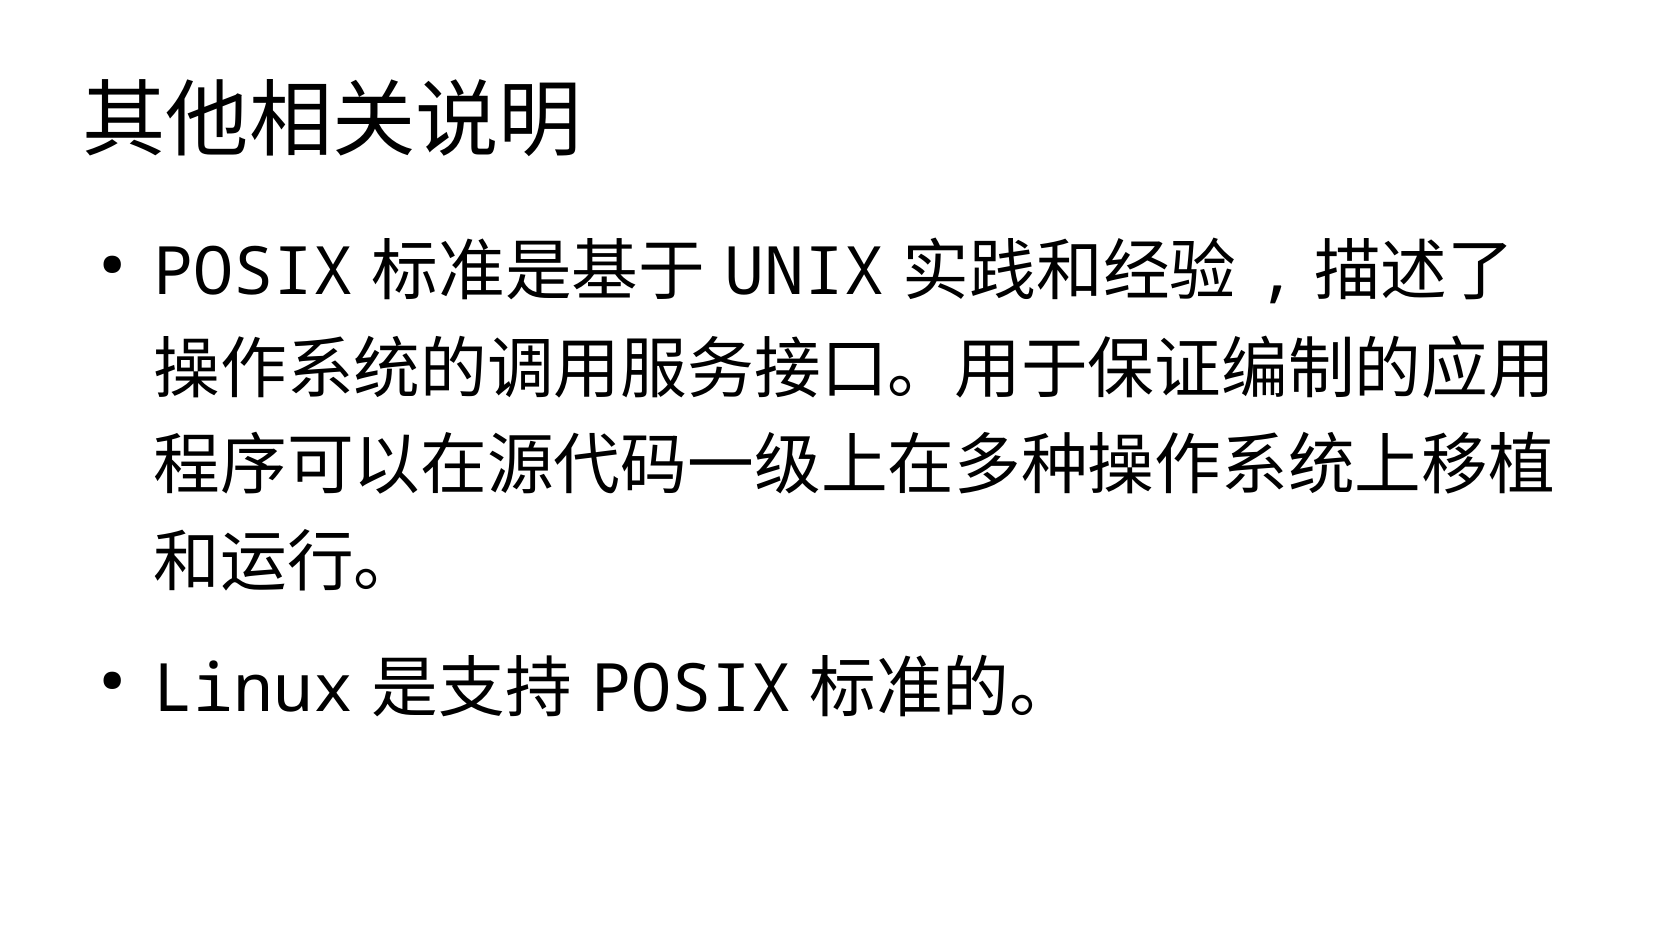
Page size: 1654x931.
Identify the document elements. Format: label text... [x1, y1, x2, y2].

list POSIX标准是基于UNIX实践和经验,描述了操作系统的调用服务接口。用于保证编制的应用程序可以在源代码一级上在多种操作系统上移植和运行。 Linux是支持POSIX标准的。 [82, 217, 1571, 792]
title 其他相关说明 [82, 37, 1571, 189]
